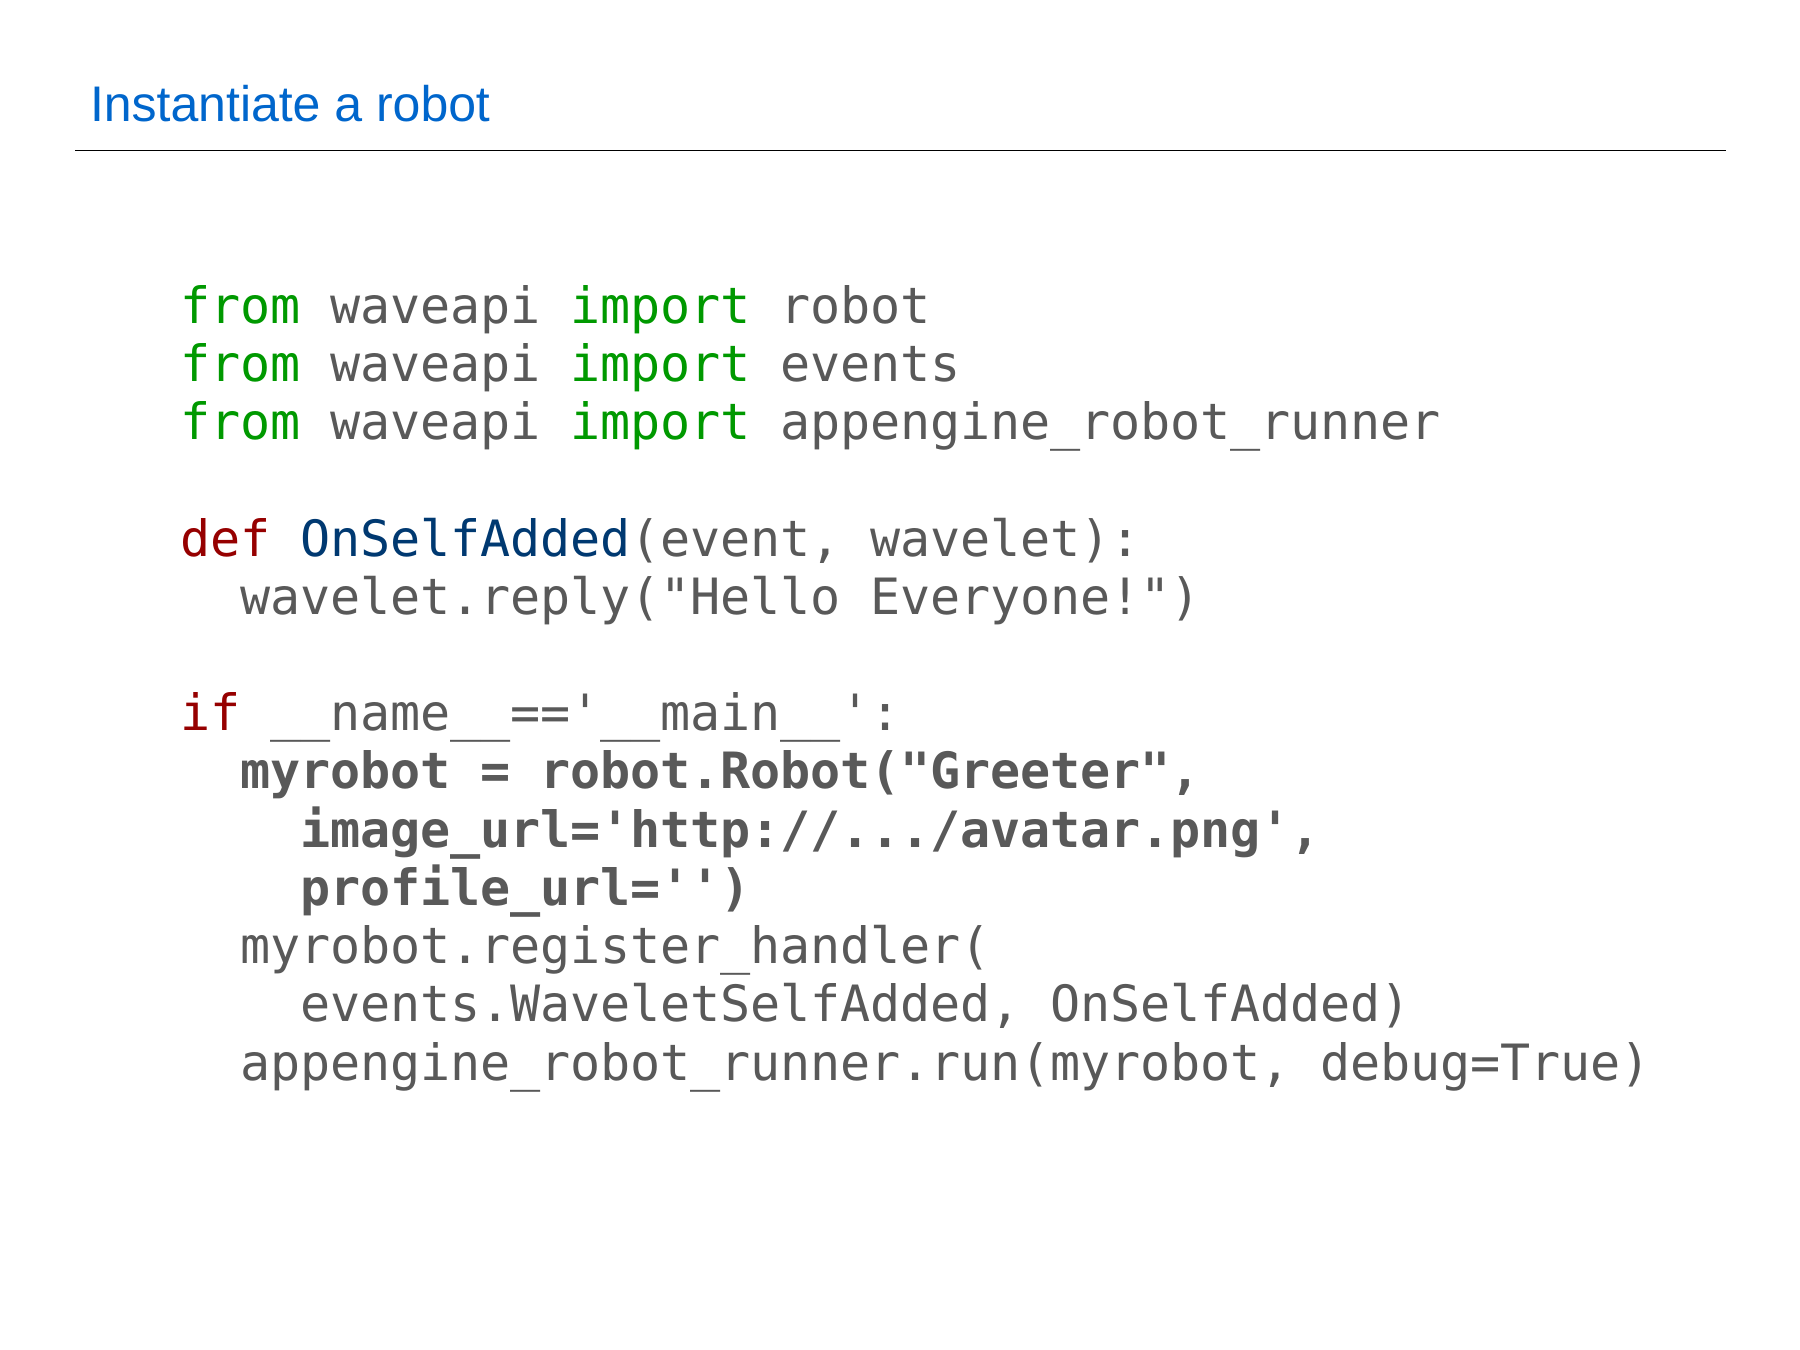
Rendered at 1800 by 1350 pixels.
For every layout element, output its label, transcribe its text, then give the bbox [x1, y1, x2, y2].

text_box from waveapi import robot from waveapi import events from waveapi import appengine_robot_runner def OnSelfAdded(event, wavelet): wavelet.reply("Hello Everyone!") if __name__=='__main__': myrobot = robot.Robot("Greeter", image_url='http://.../avatar.png', profile_url='') myrobot.register_handler( events.WaveletSelfAdded, OnSelfAdded) appengine_robot_runner.run(myrobot, debug=True) [165, 269, 1800, 1216]
title Instantiate a robot [90, 61, 1710, 152]
